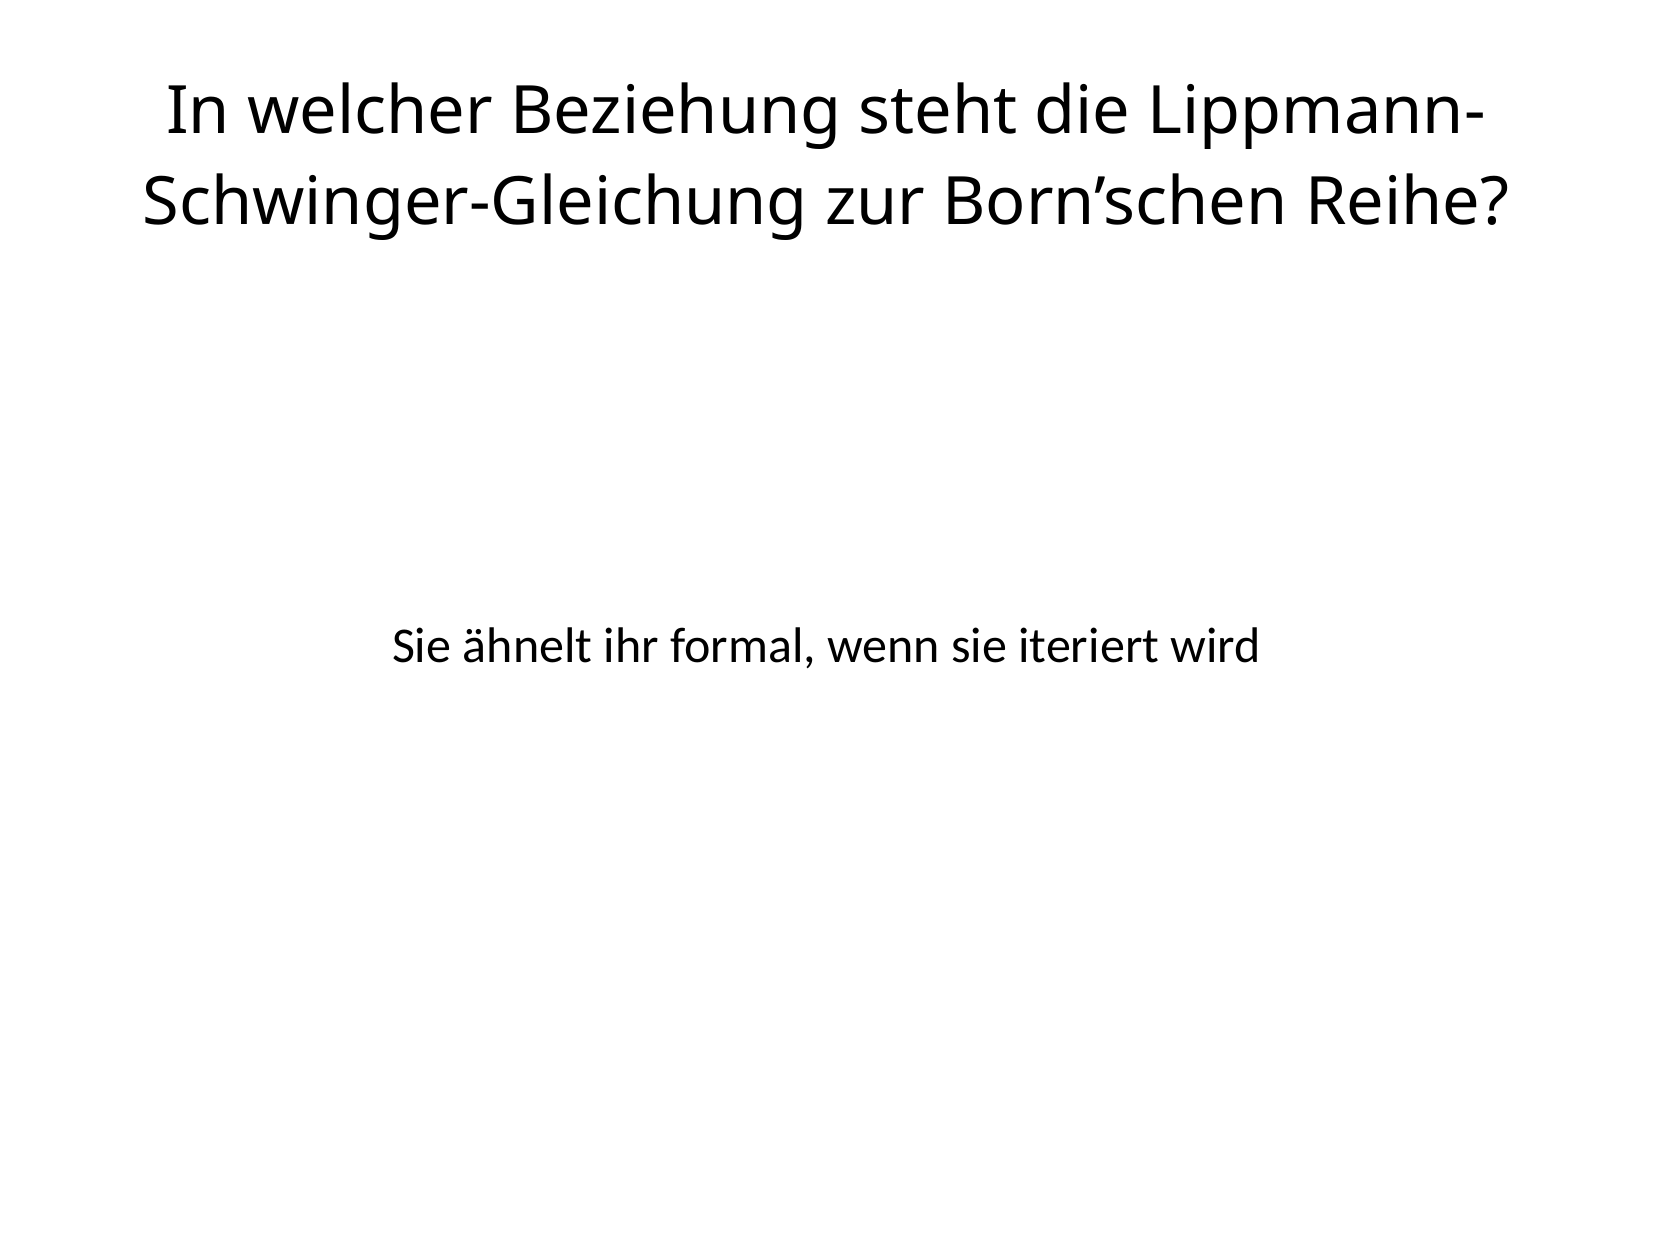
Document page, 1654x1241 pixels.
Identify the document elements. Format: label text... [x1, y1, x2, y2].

title In welcher Beziehung steht die Lippmann-Schwinger-Gleichung zur Born’schen Reihe? [82, 49, 1571, 257]
subtitle Sie ähnelt ihr formal, wenn sie iteriert wird [82, 290, 1571, 1010]
